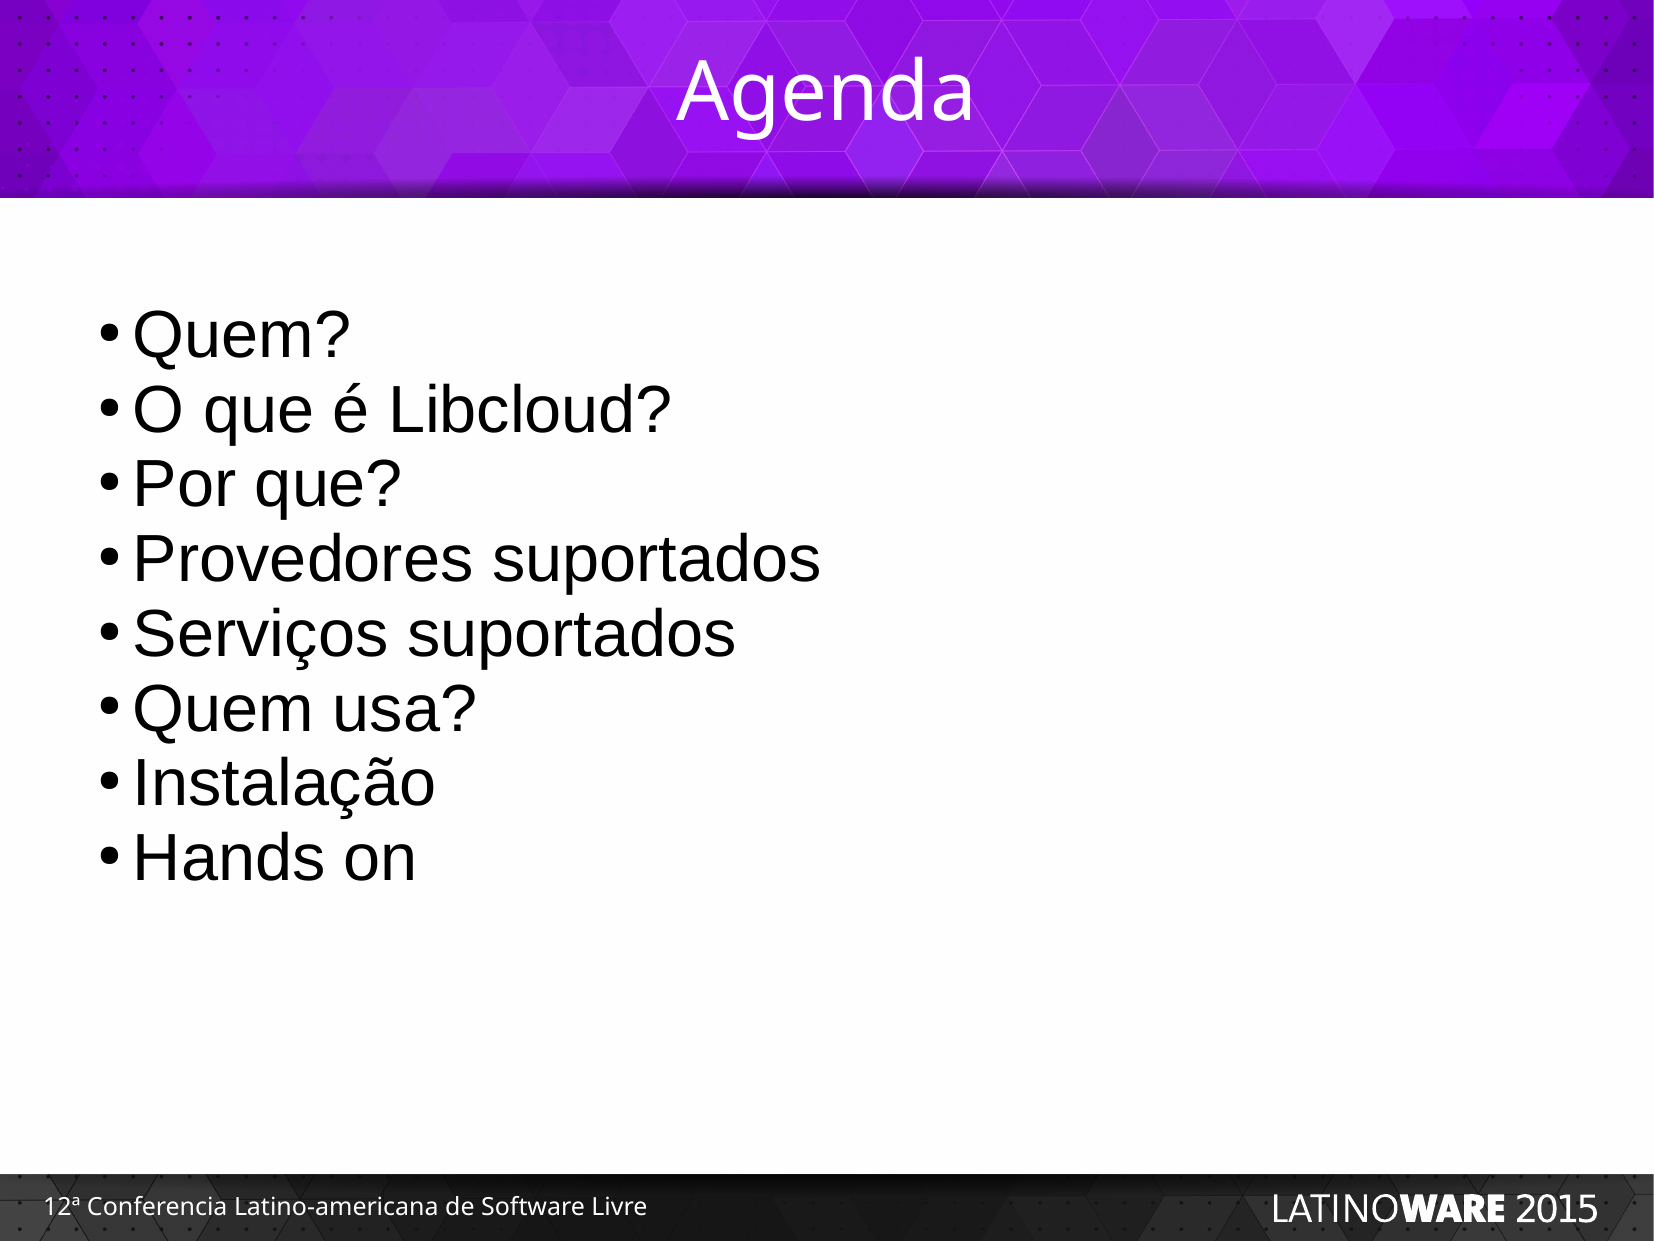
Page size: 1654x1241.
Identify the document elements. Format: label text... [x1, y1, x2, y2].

text_box Agenda [94, 23, 1560, 152]
text_box 12ª Conferencia Latino-americana de Software Livre [28, 1181, 1127, 1239]
picture [0, 0, 1654, 1241]
text_box Quem? O que é Libcloud? Por que? Provedores suportados Serviços suportados Quem usa? Instalação Hands on [82, 289, 1571, 1081]
